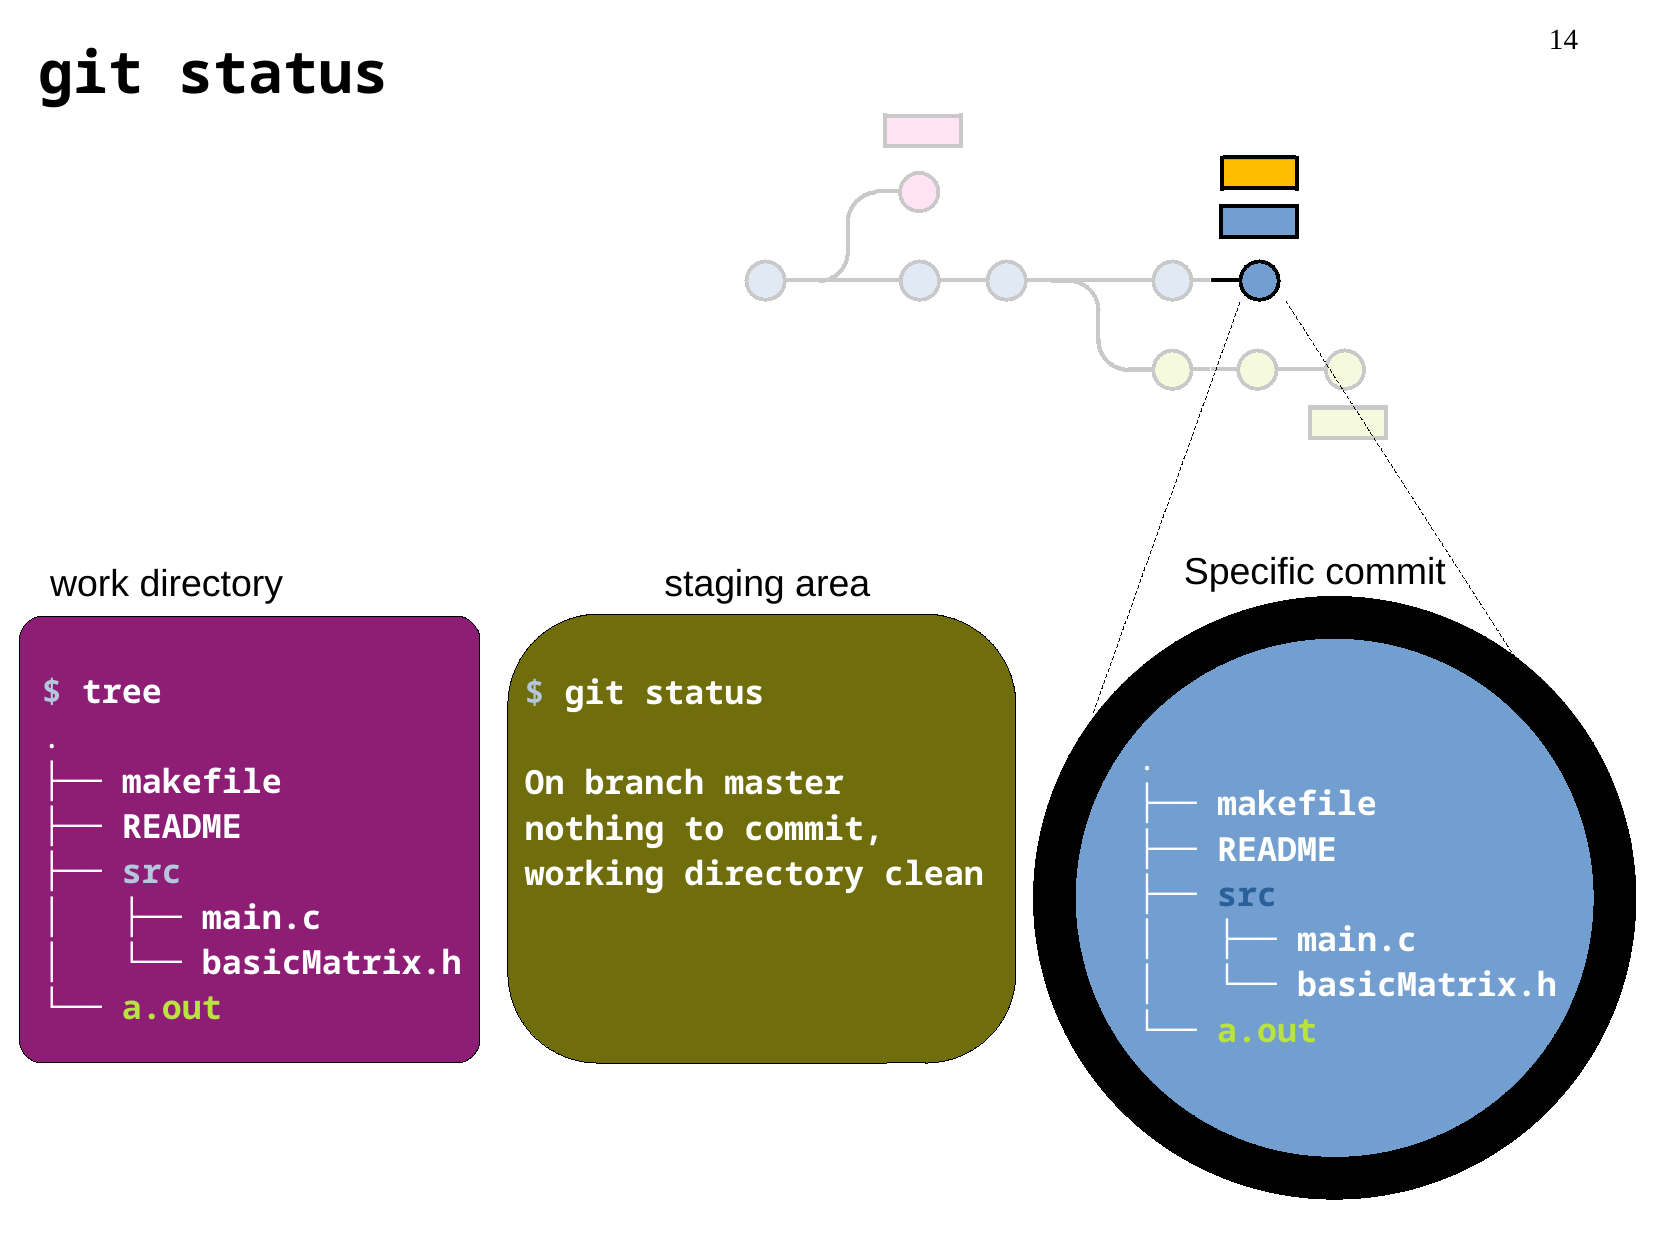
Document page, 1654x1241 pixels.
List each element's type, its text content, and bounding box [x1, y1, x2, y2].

text_box [1219, 204, 1299, 239]
text_box [1171, 1151, 1498, 1200]
text_box $ git status On branch master nothing to commit, working directory clean [509, 661, 1082, 1105]
text_box work directory [35, 555, 378, 654]
text_box [19, 616, 480, 1057]
text_box $ tree . ├── makefile ├── README ├── src │ ├── main.c │ └── basicMatrix.h └── a.out [27, 660, 508, 1123]
text_box [1082, 684, 1122, 1112]
text_box [1625, 817, 1636, 979]
text_box [732, 106, 1406, 467]
text_box [1220, 155, 1299, 191]
text_box staging area [649, 555, 886, 612]
text_box Specific commit [1169, 543, 1488, 643]
text_box git status [23, 23, 969, 237]
text_box . ├── makefile ├── README ├── src │ ├── main.c │ └── basicMatrix.h └── a.out [1122, 682, 1625, 1151]
text_box [519, 614, 1005, 661]
text_box [1124, 638, 1545, 682]
